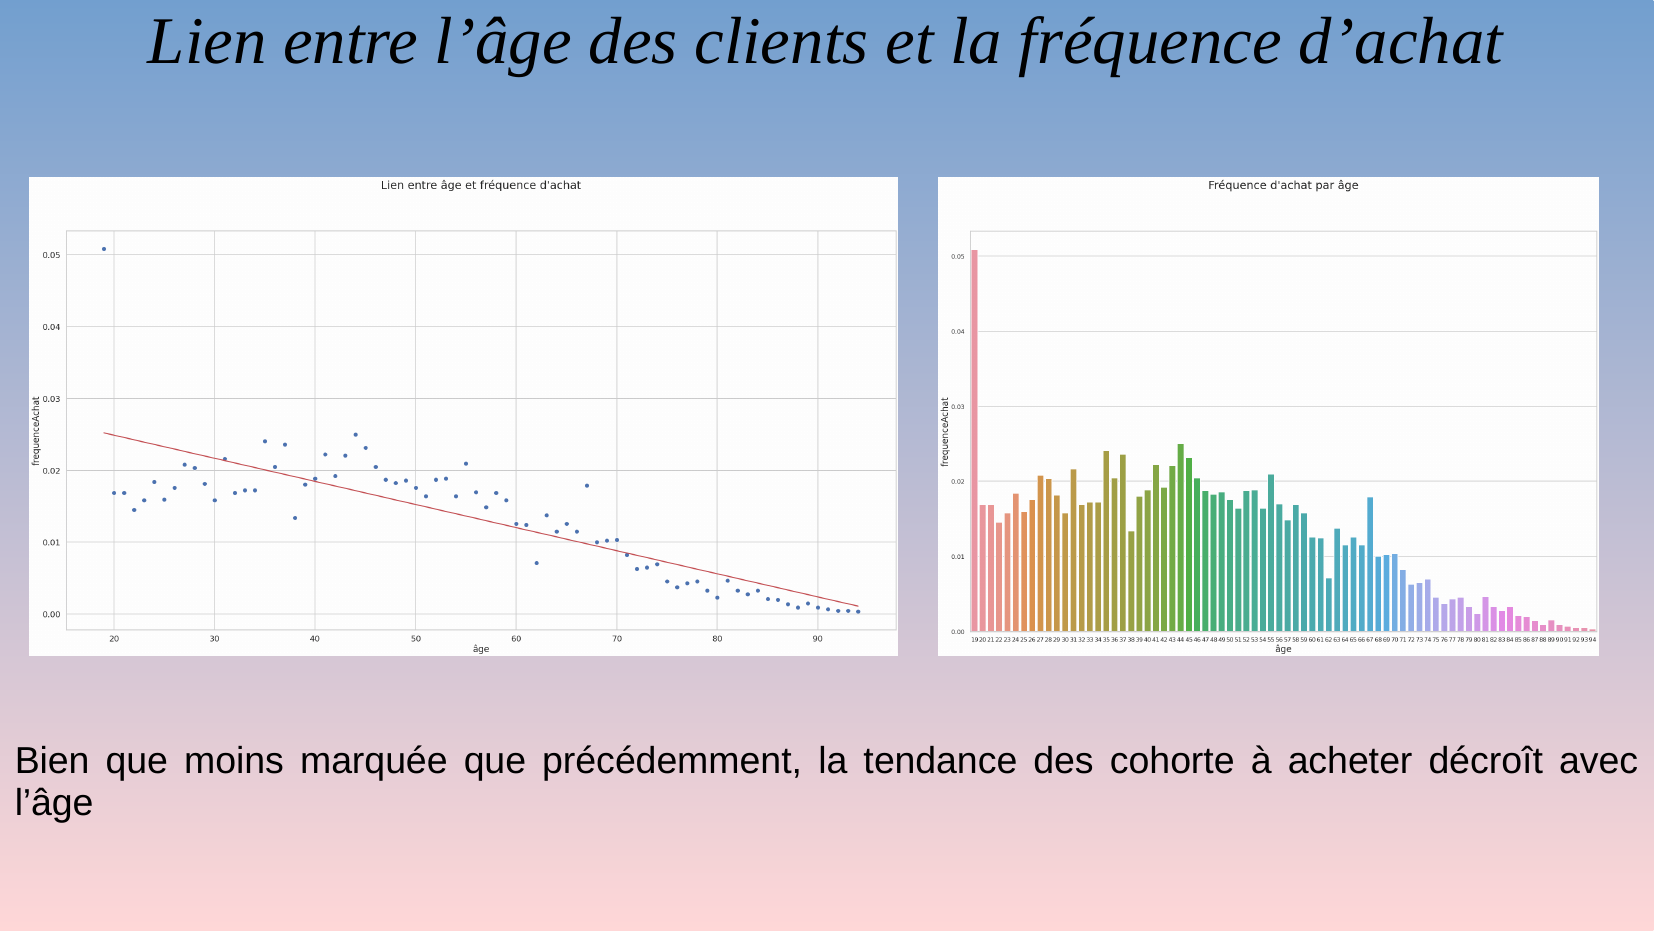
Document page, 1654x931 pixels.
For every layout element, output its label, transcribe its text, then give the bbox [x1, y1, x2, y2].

title Lien entre l’âge des clients et la fréquence d’achat [0, 0, 1654, 83]
picture [938, 177, 1599, 656]
picture [29, 177, 898, 656]
text_box Bien que moins marquée que précédemment, la tendance des cohorte à acheter décroît avec l’âge [0, 732, 1654, 851]
